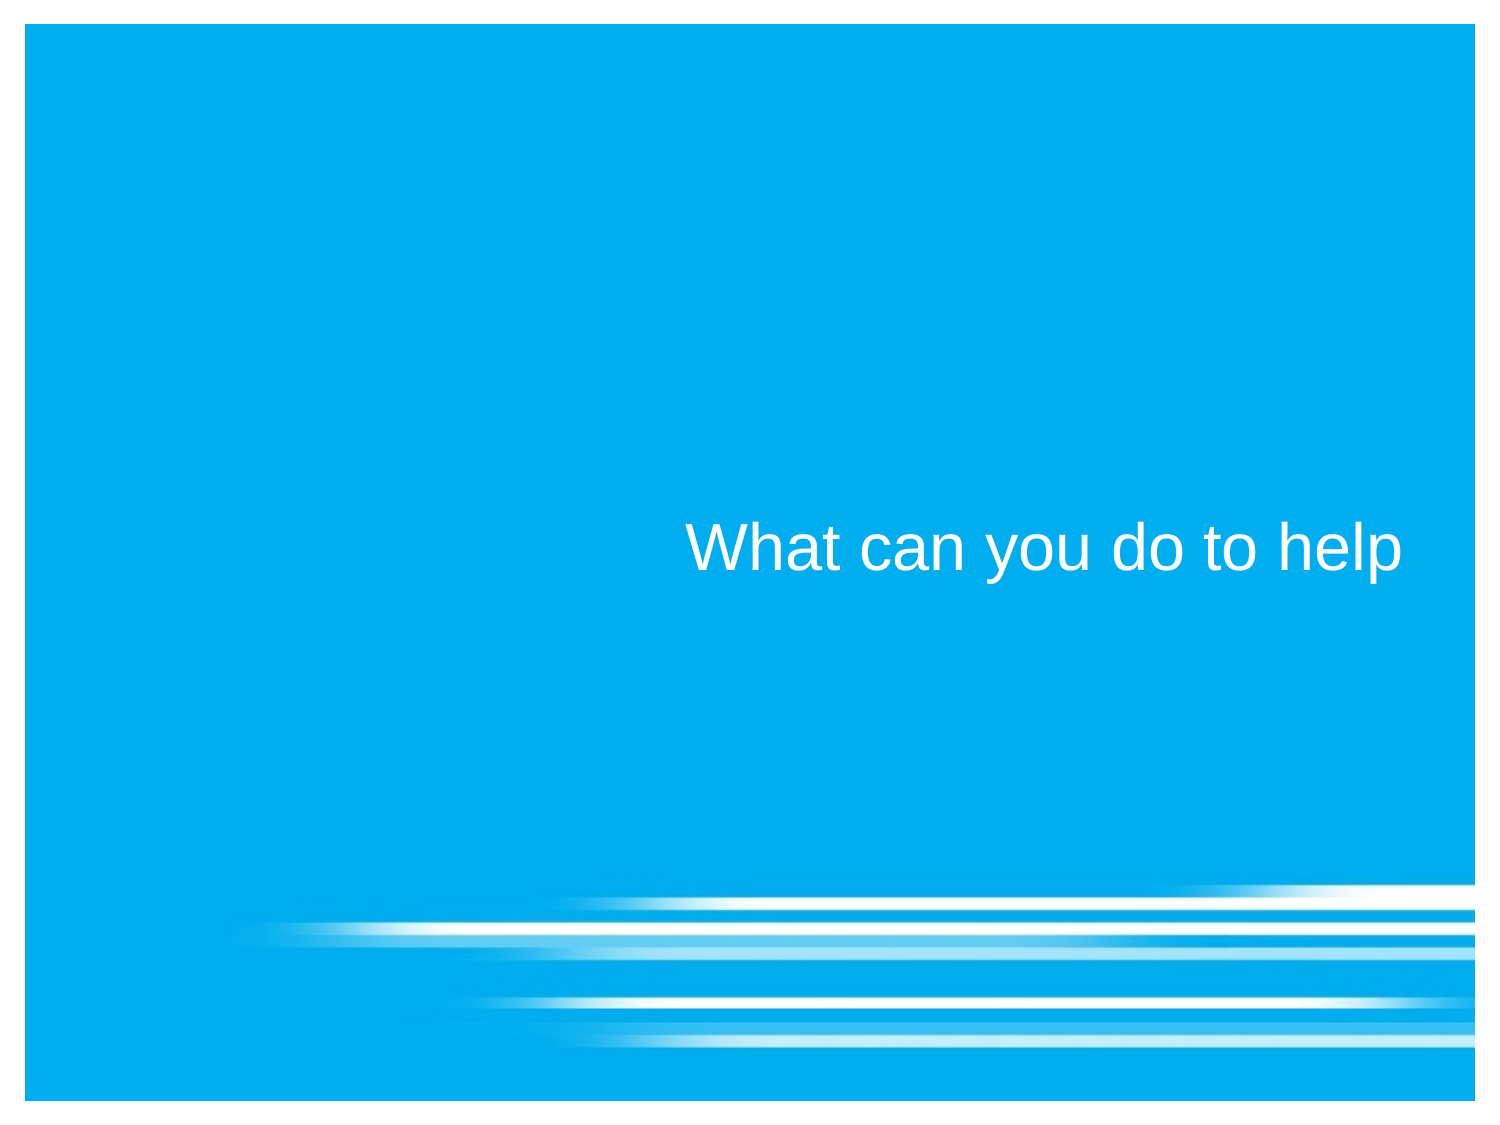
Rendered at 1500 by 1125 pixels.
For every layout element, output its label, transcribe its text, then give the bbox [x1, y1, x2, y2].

picture [579, 1023, 1475, 1048]
picture [572, 884, 1475, 911]
picture [278, 921, 1475, 961]
picture [483, 996, 1475, 1009]
title What can you do to help [53, 449, 1404, 638]
